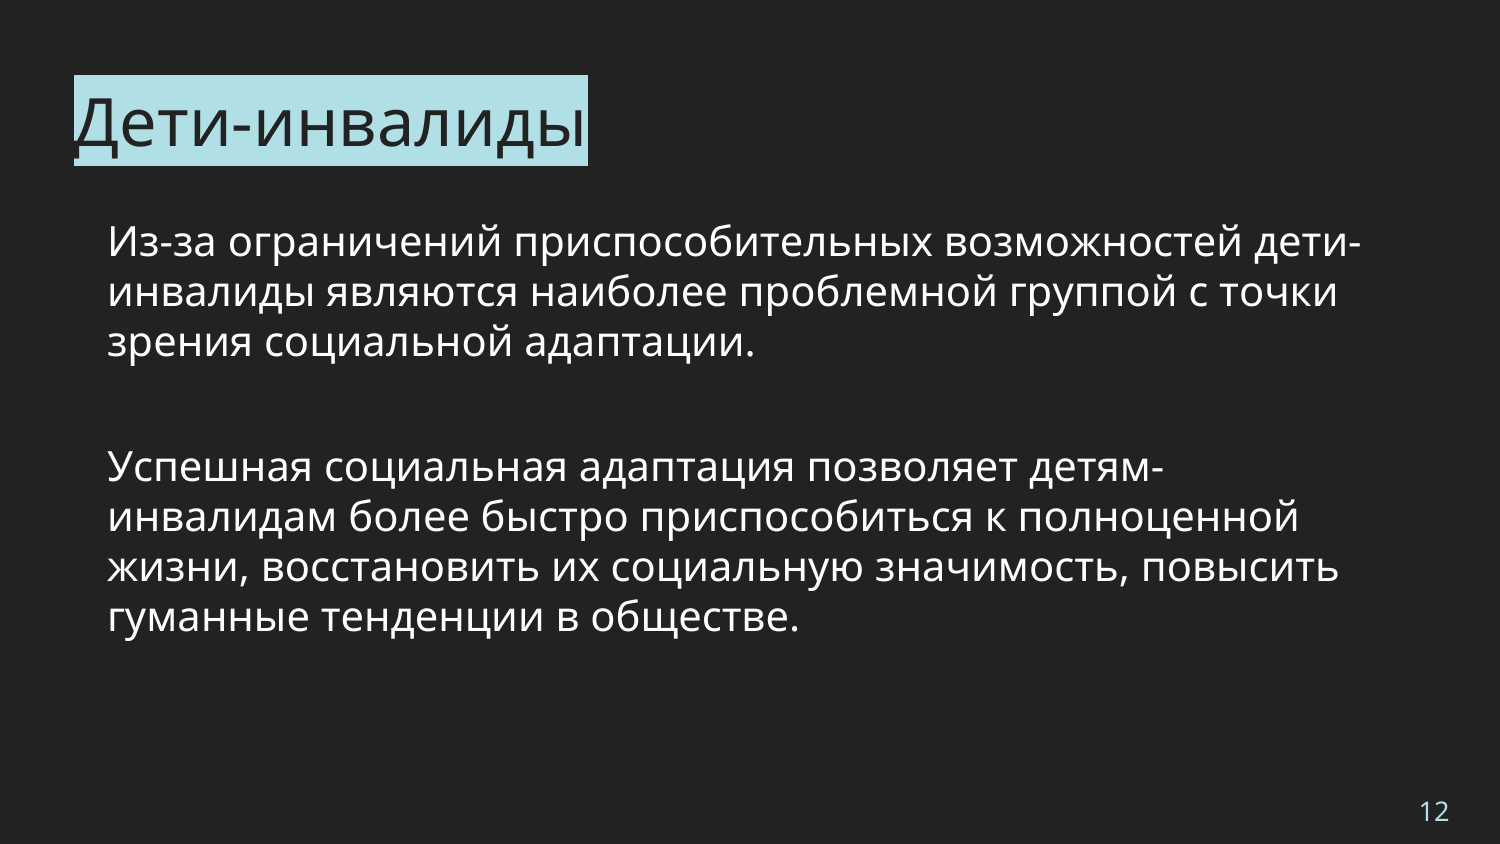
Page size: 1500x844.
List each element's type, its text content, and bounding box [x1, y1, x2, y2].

list Из-за ограничений приспособительных возможностей дети-инвалиды являются наиболее проблемной группой с точки зрения социальной адаптации. Успешная социальная адаптация позволяет детям-инвалидам более быстро приспособиться к полноценной жизни, восстановить их социальную значимость, повысить гуманные тенденции в обществе. [58, 199, 1409, 806]
text_box 12 [1403, 779, 1494, 832]
title Дети-инвалиды [58, 52, 1409, 143]
